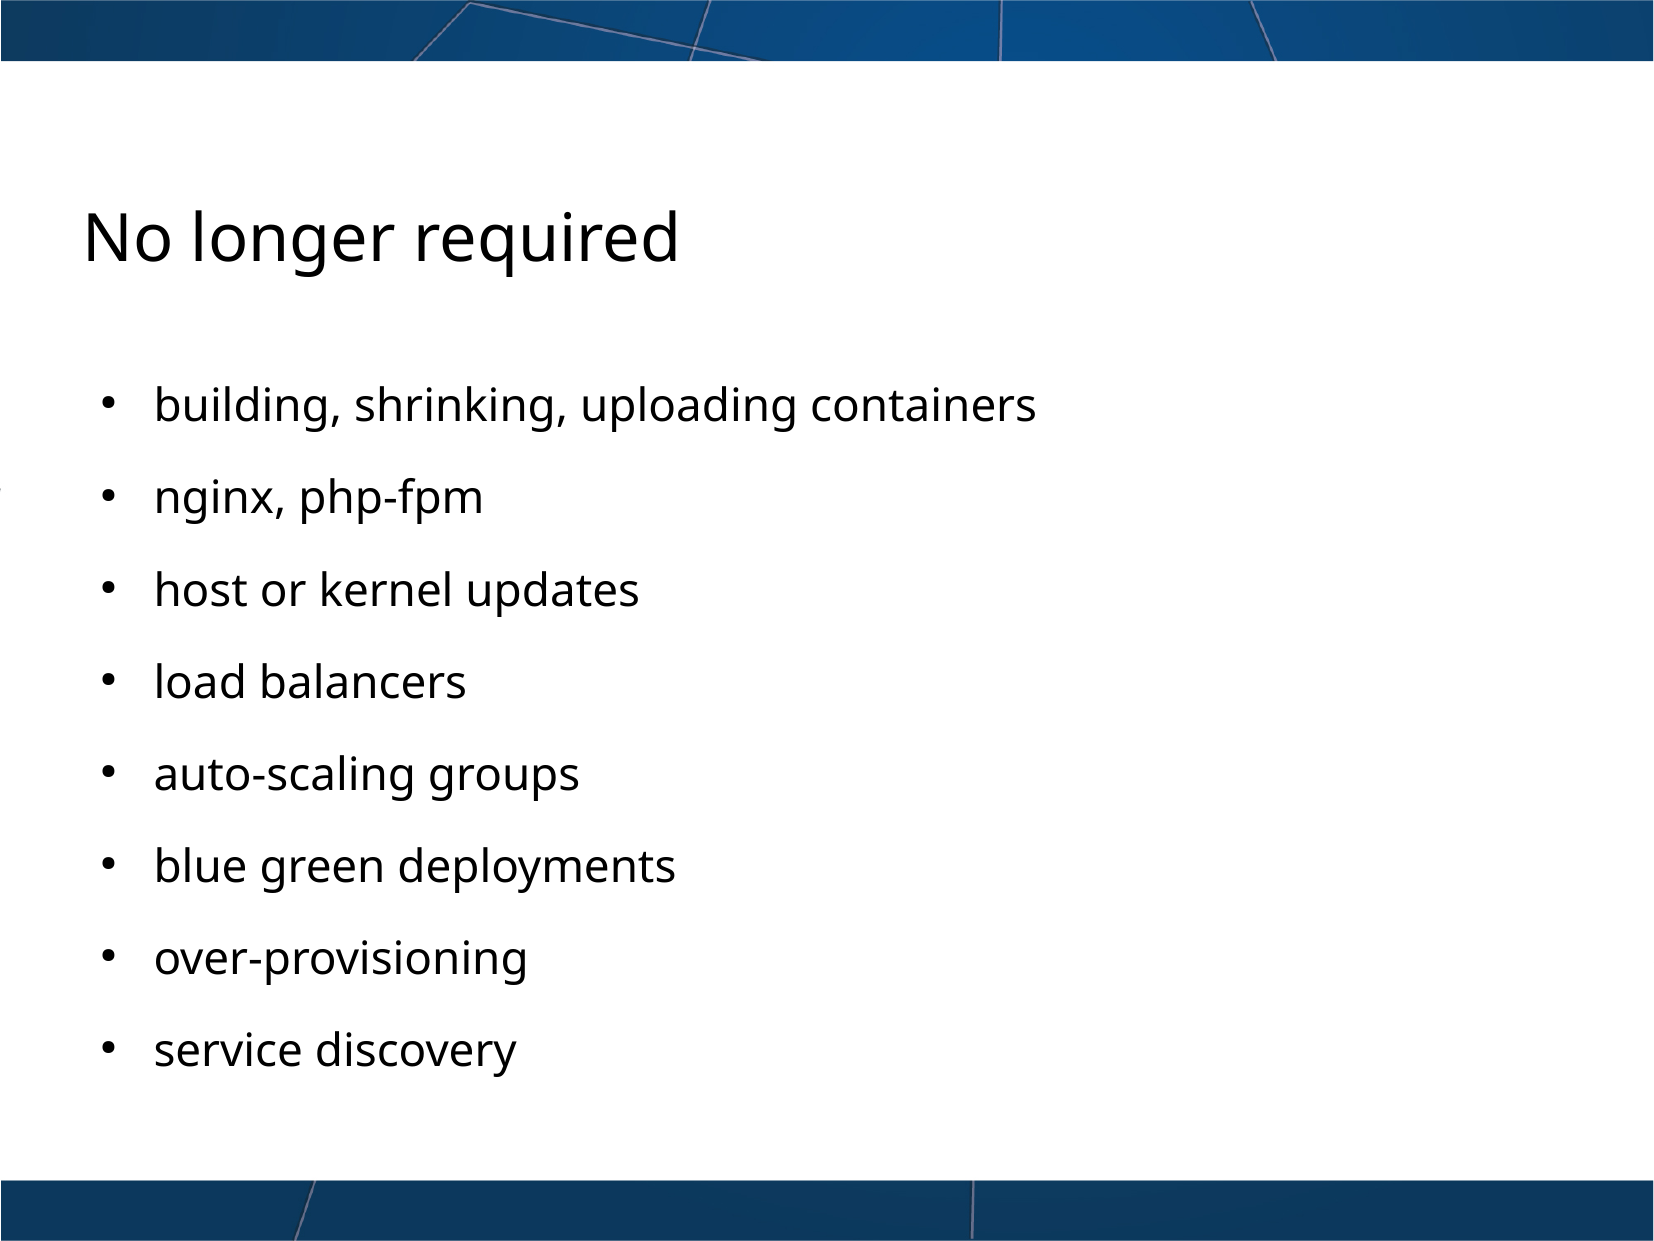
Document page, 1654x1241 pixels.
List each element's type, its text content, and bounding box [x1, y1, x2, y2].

title No longer required [82, 139, 1571, 332]
list building, shrinking, uploading containers nginx, php-fpm host or kernel updates load balancers auto-scaling groups blue green deployments over-provisioning service discovery [82, 372, 1571, 1013]
picture [0, 0, 1654, 1241]
